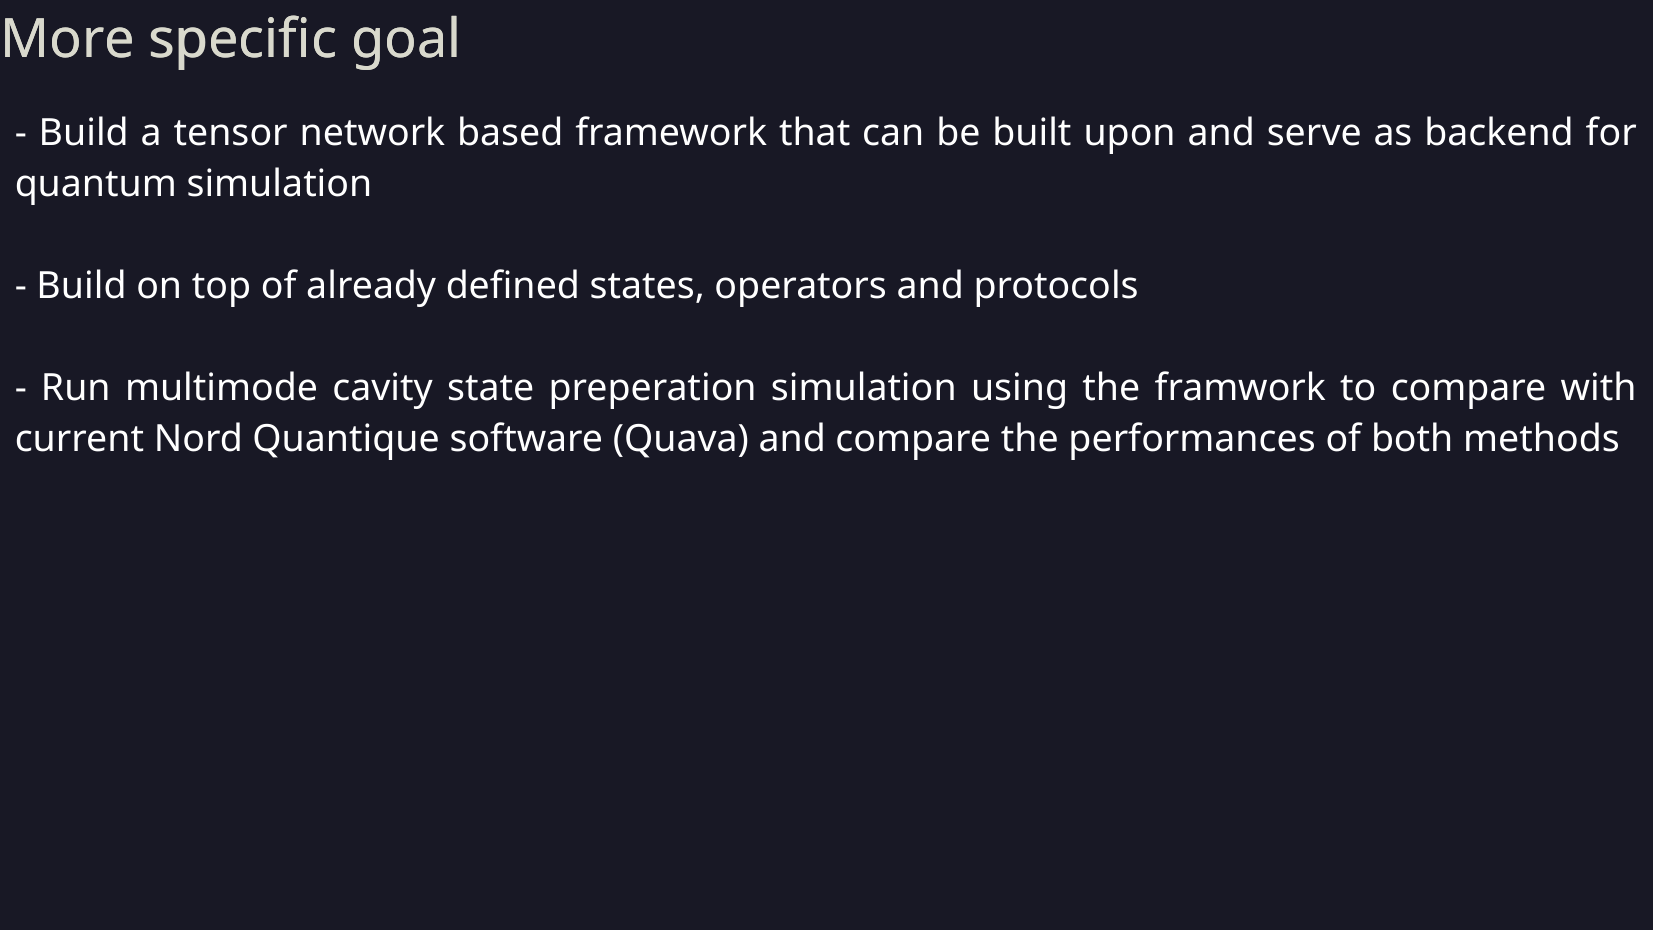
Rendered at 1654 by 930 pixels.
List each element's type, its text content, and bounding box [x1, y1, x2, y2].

text_box More specific goal [0, 0, 1624, 75]
text_box - Build a tensor network based framework that can be built upon and serve as backend for quantum simulation - Build on top of already defined states, operators and protocols - Run multimode cavity state preperation simulation using the framwork to compare with current Nord Quantique software (Quava) and compare the performances of both methods [0, 98, 1653, 877]
